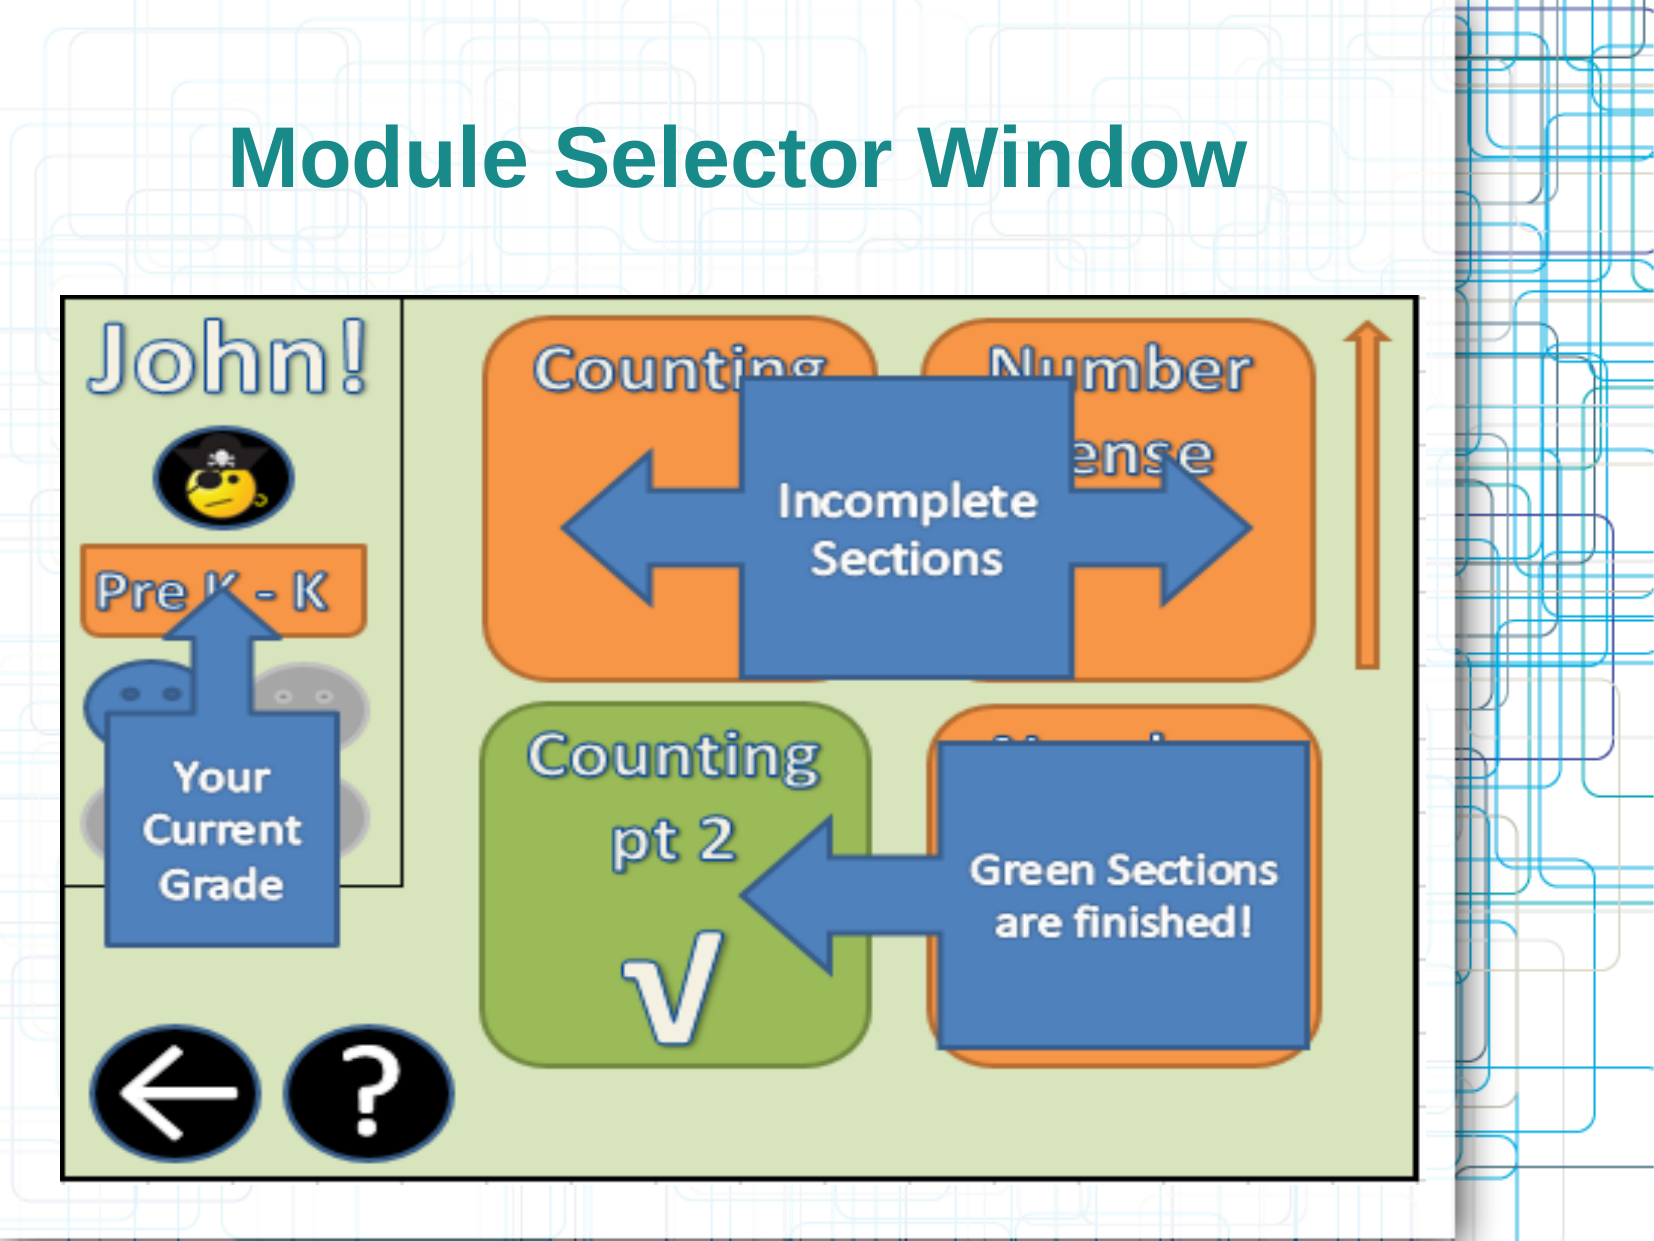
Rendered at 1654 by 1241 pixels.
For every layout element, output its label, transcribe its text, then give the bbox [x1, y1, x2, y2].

picture [60, 295, 1426, 1186]
title Module Selector Window [59, 49, 1418, 257]
